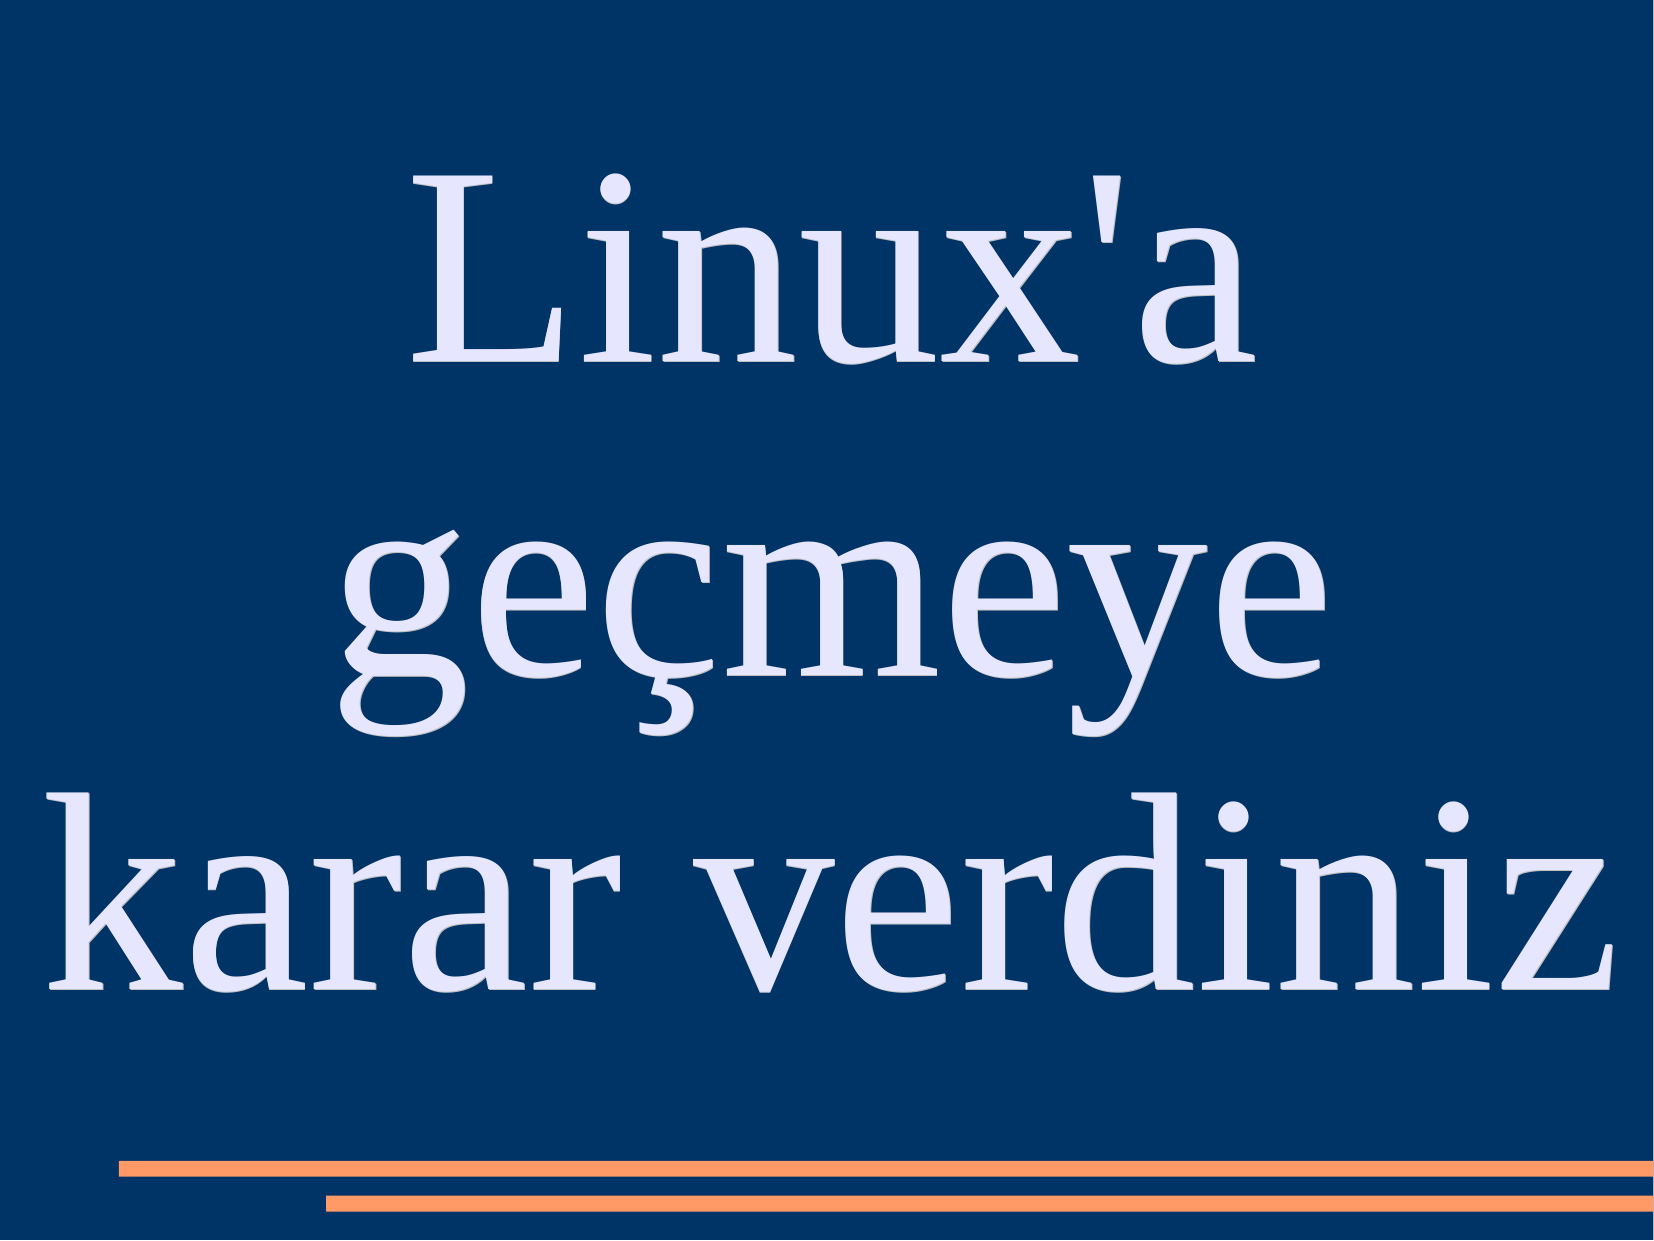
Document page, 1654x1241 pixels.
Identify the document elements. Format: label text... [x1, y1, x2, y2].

subtitle Linux'a geçmeye karar verdiniz [23, 109, 1641, 1051]
